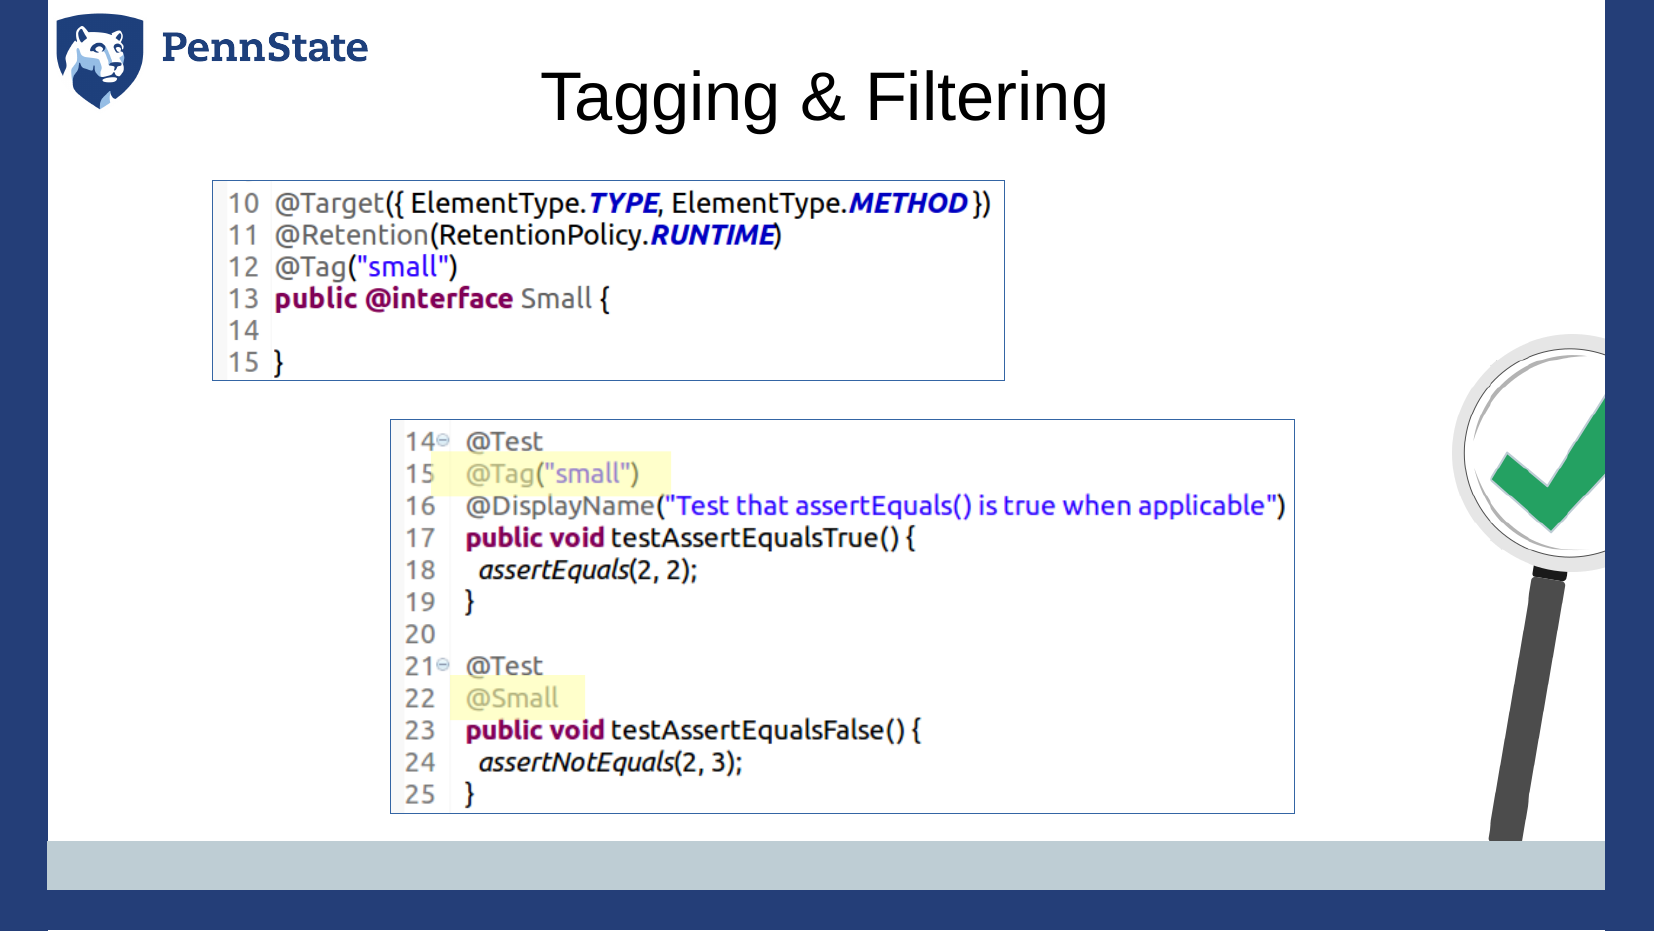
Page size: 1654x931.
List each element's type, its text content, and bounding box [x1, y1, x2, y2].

picture [212, 180, 1005, 381]
picture [390, 419, 1295, 814]
title Tagging & Filtering [60, 19, 1591, 175]
picture [48, 0, 411, 152]
text_box [431, 451, 672, 497]
text_box [450, 675, 586, 721]
picture [1452, 334, 1605, 841]
